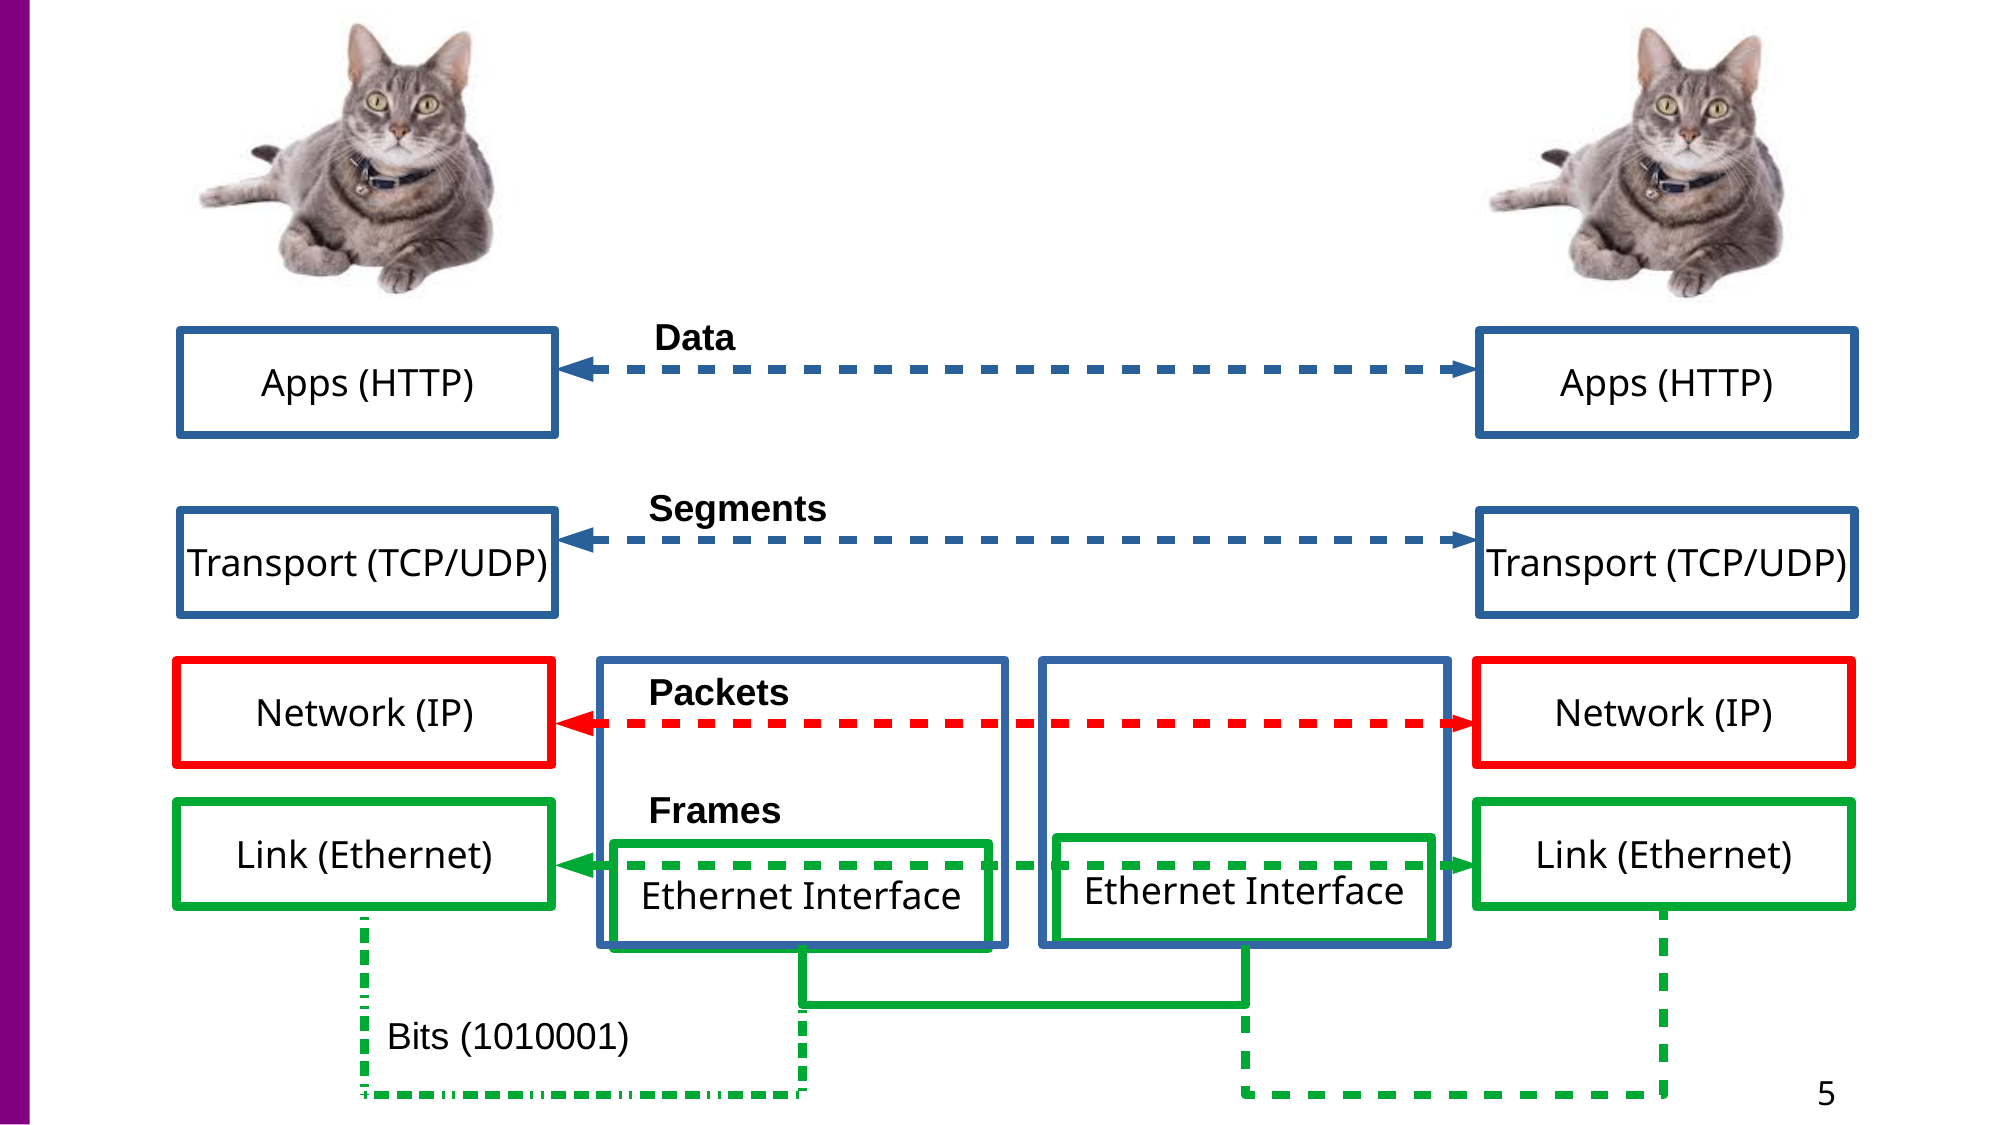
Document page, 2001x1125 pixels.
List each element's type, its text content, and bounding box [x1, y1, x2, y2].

text_box Data [639, 309, 751, 367]
text_box Bits (1010001) [372, 1008, 646, 1066]
text_box Link (Ethernet) [1476, 801, 1852, 907]
text_box Apps (HTTP) [1479, 329, 1855, 436]
text_box Transport (TCP/UDP) [1479, 510, 1855, 616]
text_box Ethernet Interface [1056, 837, 1432, 941]
picture [165, 10, 590, 300]
text_box Segments [633, 479, 843, 537]
text_box Transport (TCP/UDP) [180, 510, 556, 616]
text_box Network (IP) [1476, 660, 1852, 766]
text_box Packets [633, 663, 805, 721]
text_box Network (IP) [176, 660, 552, 766]
text_box Ethernet Interface [613, 843, 989, 941]
text_box Link (Ethernet) [176, 801, 552, 907]
picture [1455, 14, 1880, 305]
text_box Apps (HTTP) [180, 329, 556, 436]
text_box Frames [633, 781, 797, 839]
